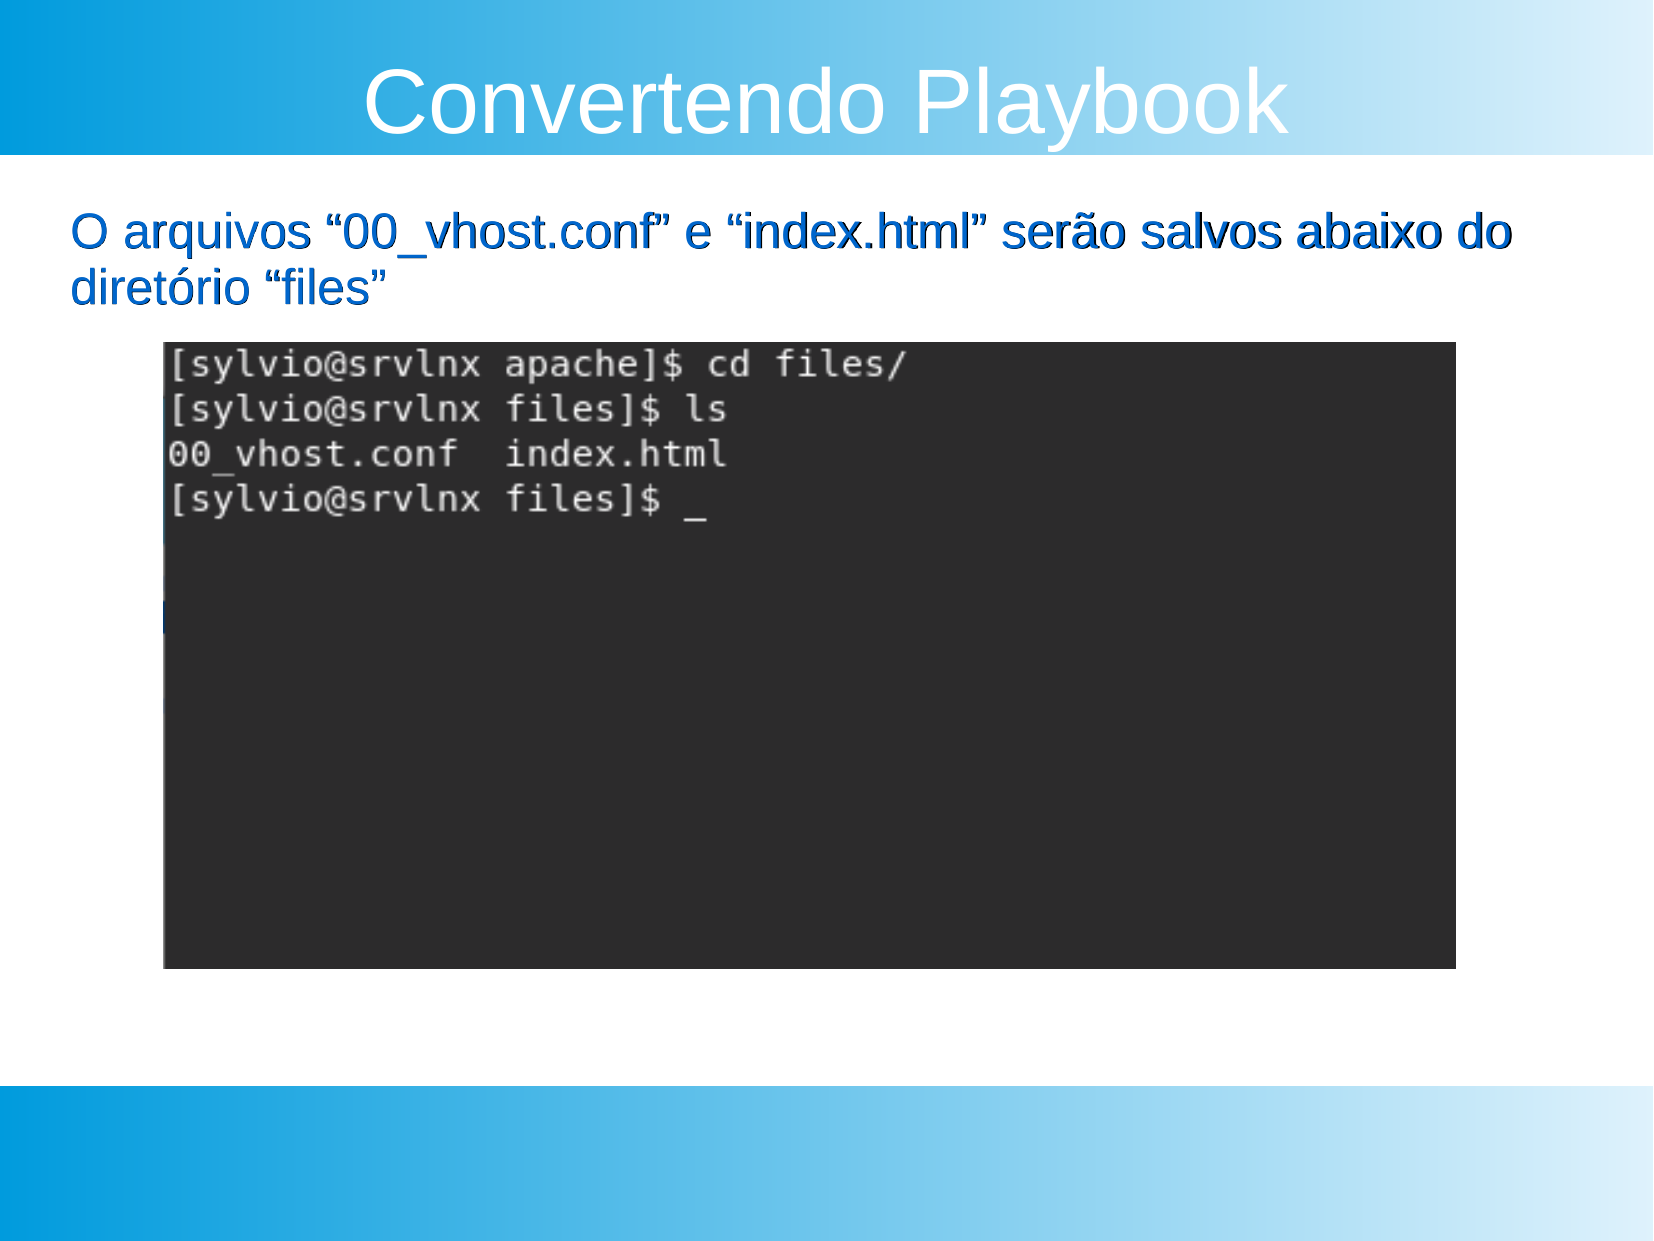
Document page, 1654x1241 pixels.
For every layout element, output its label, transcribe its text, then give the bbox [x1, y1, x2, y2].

title Convertendo Playbook [82, 49, 1571, 155]
picture [163, 342, 1456, 969]
list O arquivos “00_vhost.conf” e “index.html” serão salvos abaixo do diretório “files” [70, 203, 1559, 263]
